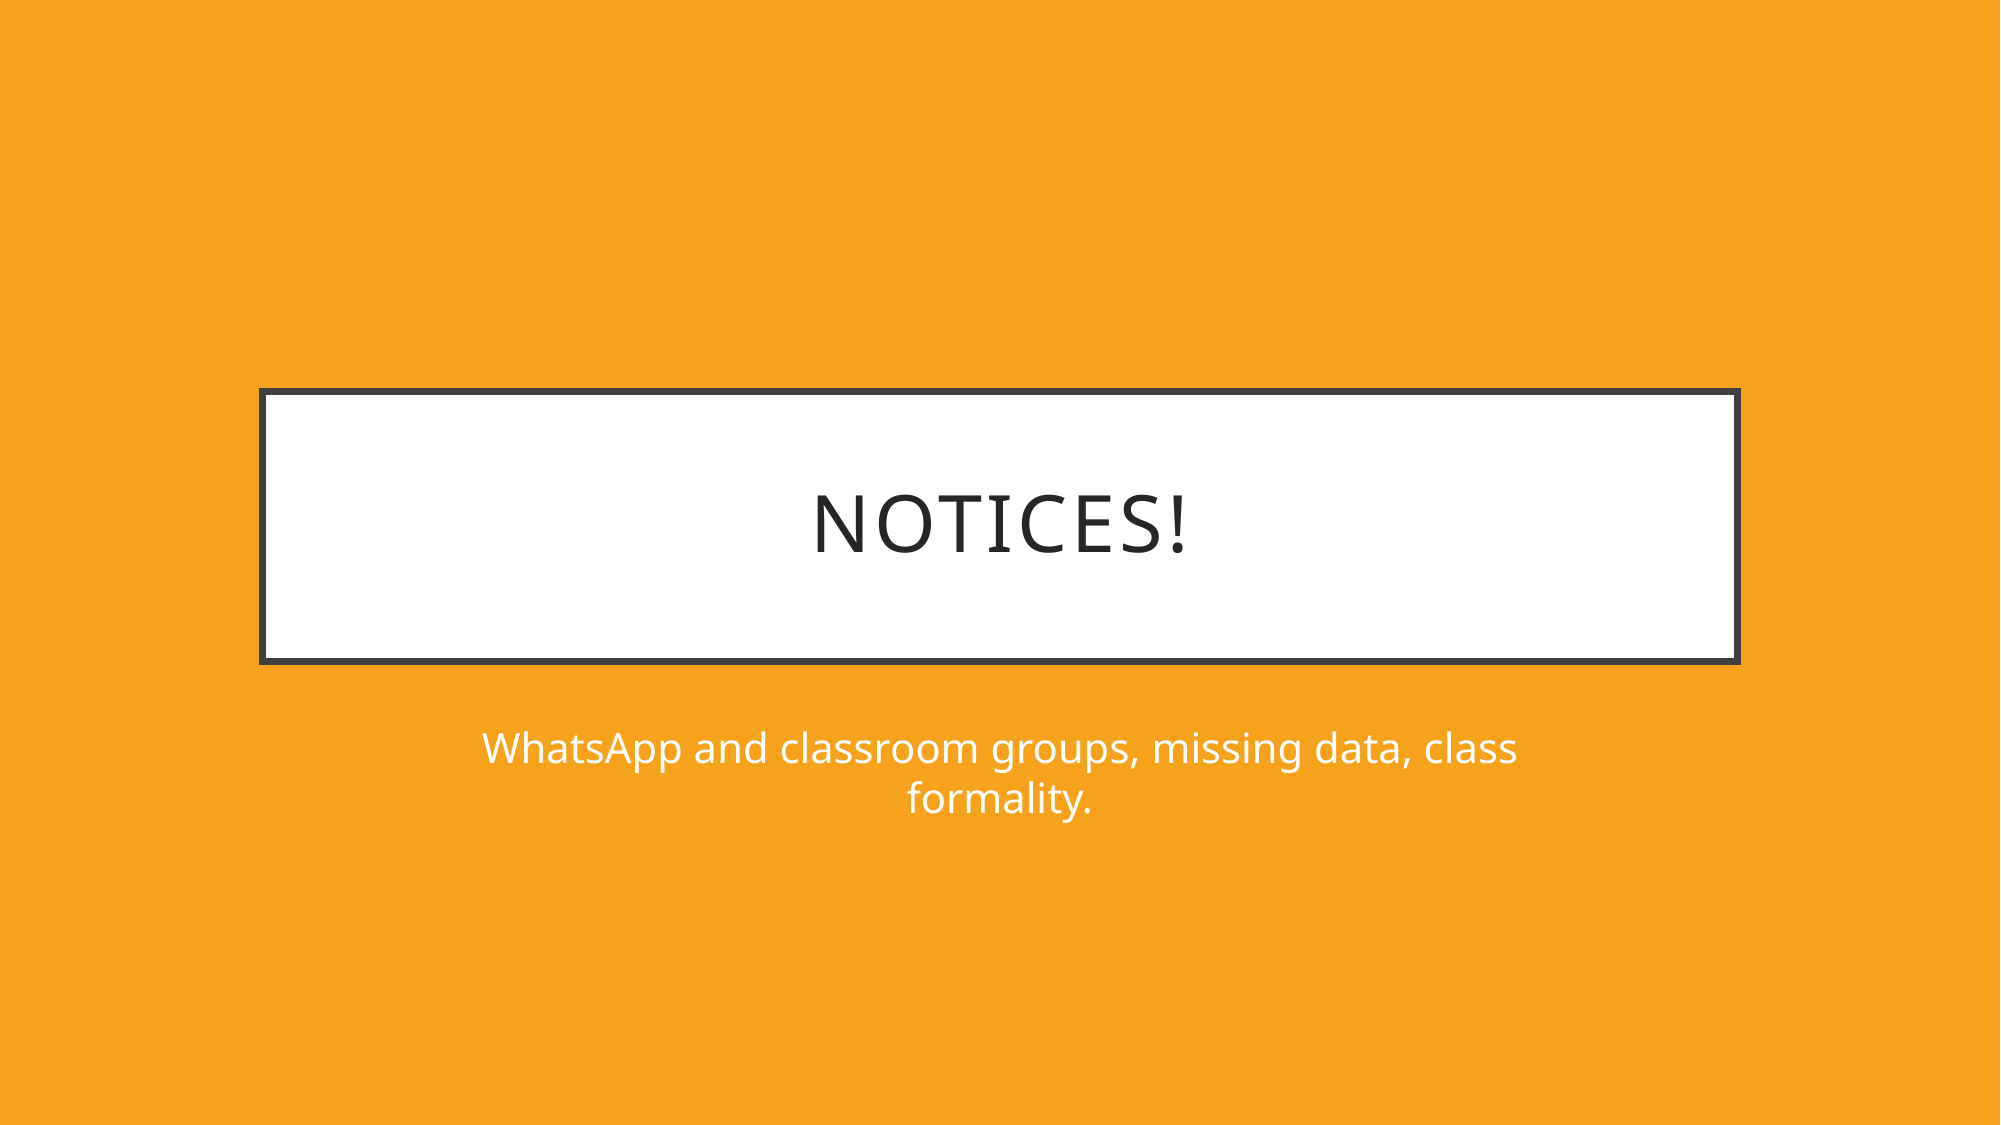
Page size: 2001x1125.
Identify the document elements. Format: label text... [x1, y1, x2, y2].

list WhatsApp and classroom groups, missing data, class formality. [442, 713, 1558, 922]
title NoticeS! [262, 391, 1738, 662]
